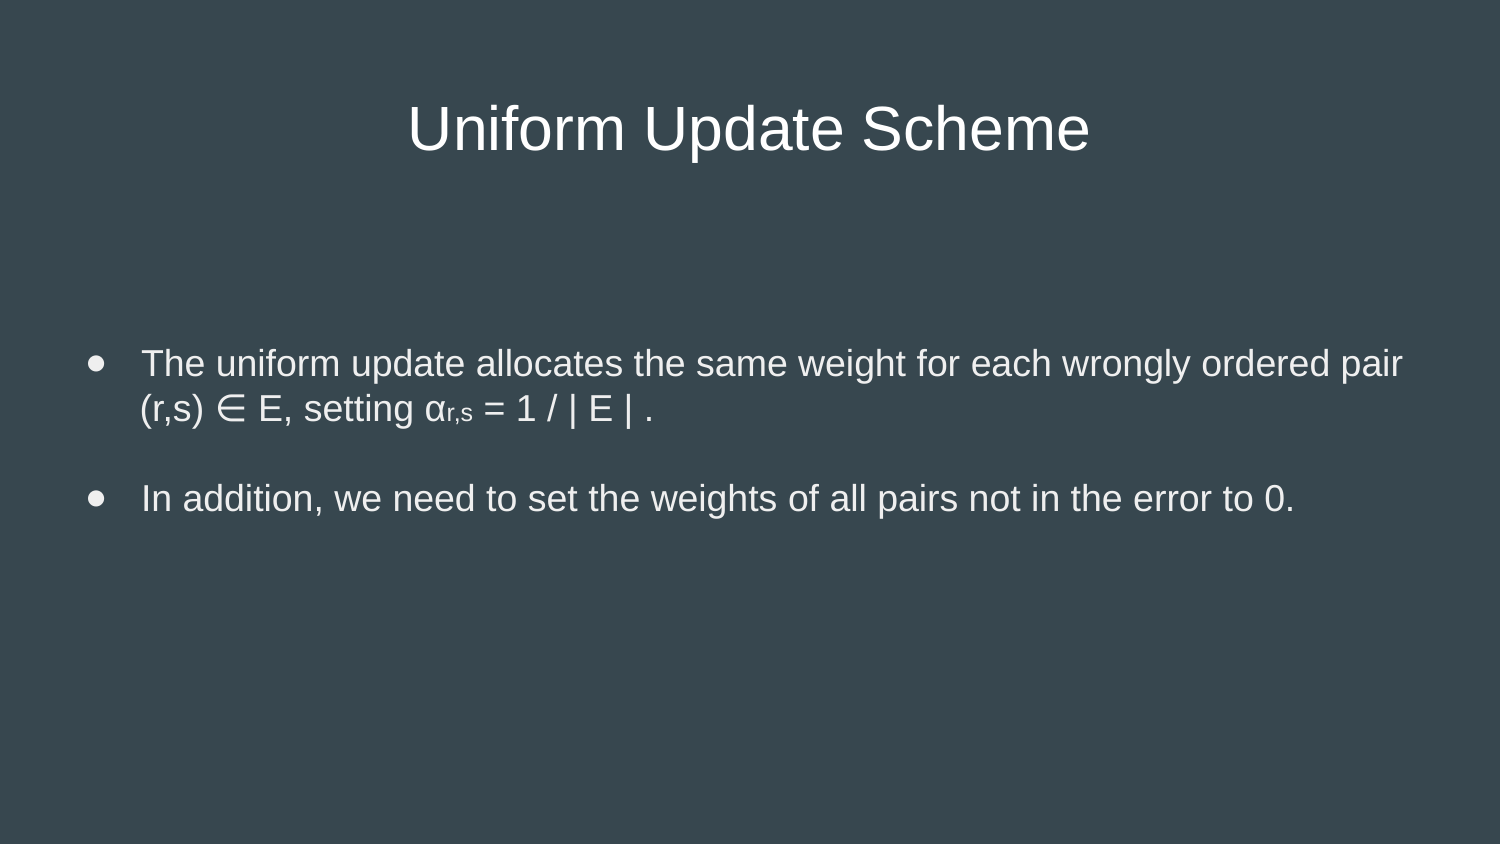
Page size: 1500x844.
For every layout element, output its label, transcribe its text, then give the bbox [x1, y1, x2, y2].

title Uniform Update Scheme [51, 72, 1449, 167]
list The uniform update allocates the same weight for each wrongly ordered pair (r,s) ∈ E, setting αr,s = 1 / | E | . In addition, we need to set the weights of all pairs not in the error to 0. [51, 189, 1449, 750]
